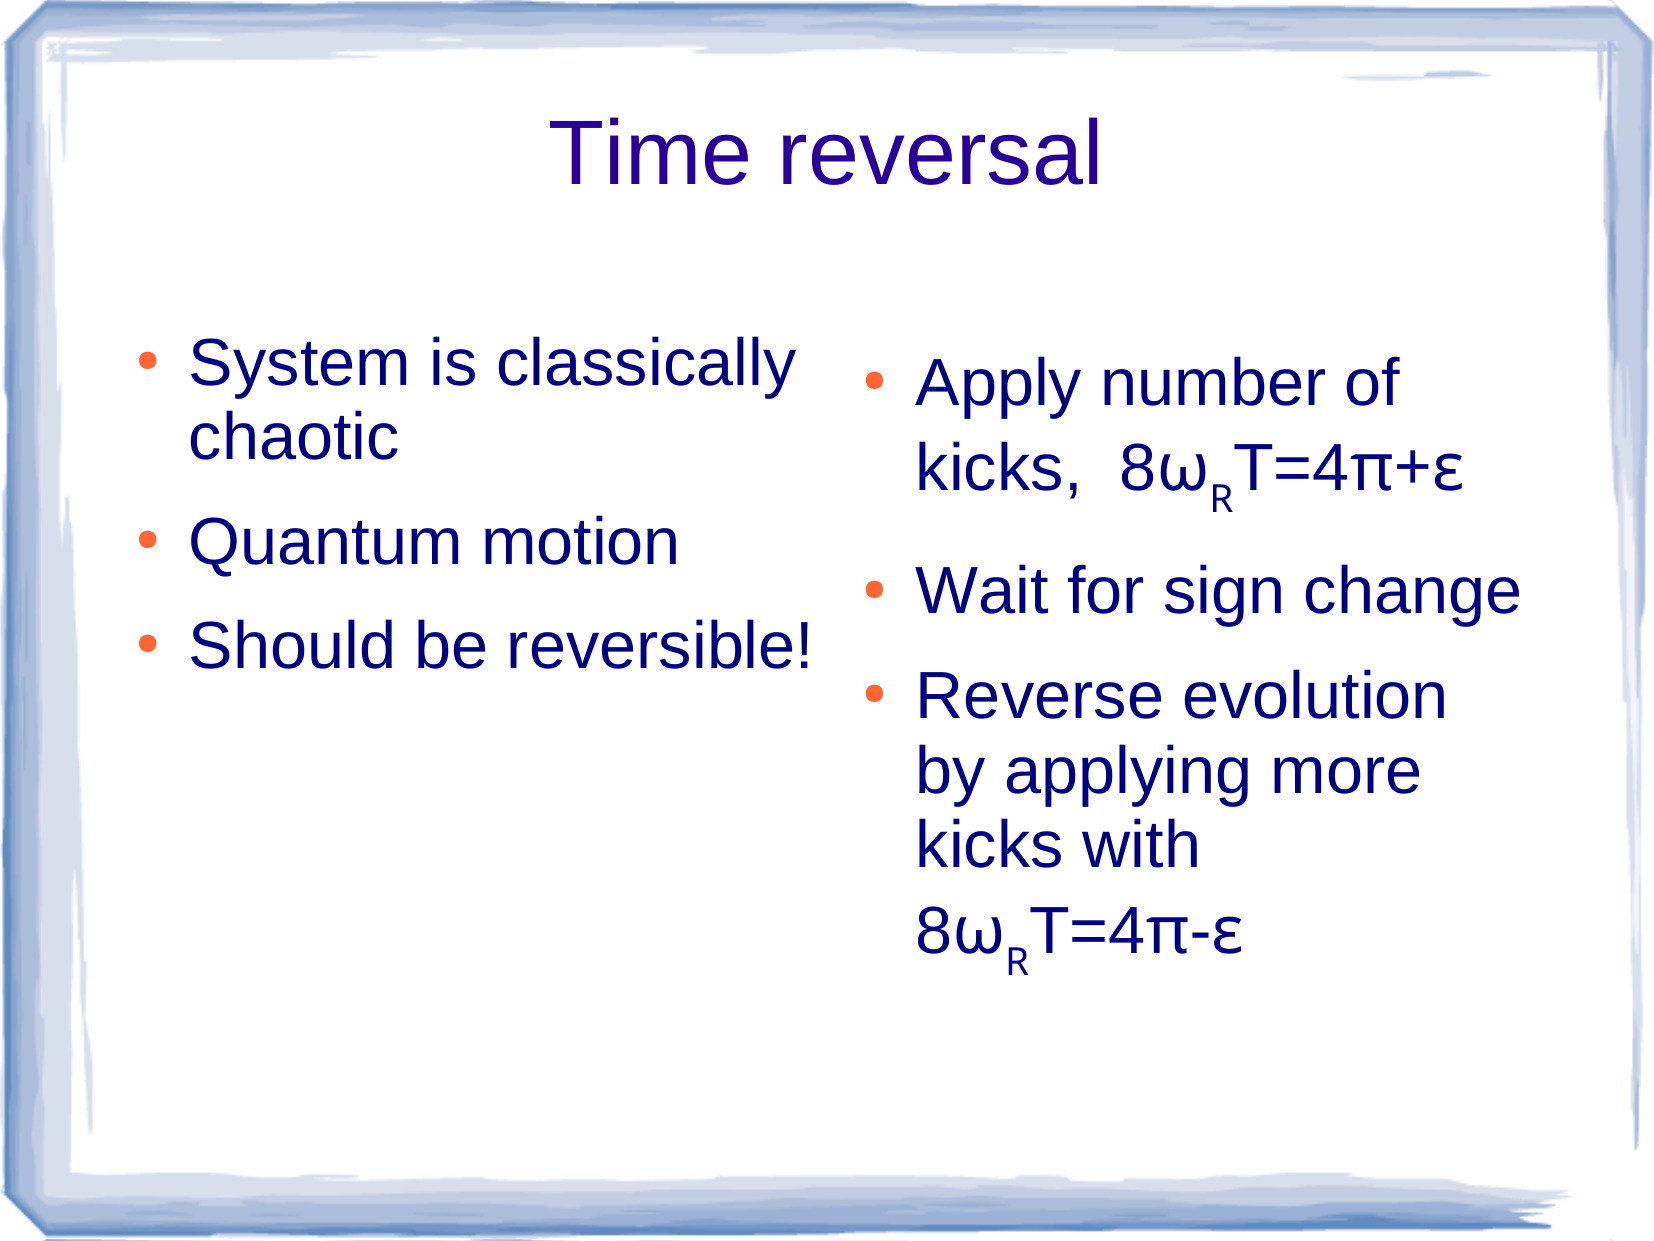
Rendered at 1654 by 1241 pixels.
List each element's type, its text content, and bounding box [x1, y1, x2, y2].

list System is classically chaotic Quantum motion Should be reversible! [118, 324, 827, 1144]
list Apply number of kicks, 8ωRT=4π+ε Wait for sign change Reverse evolution by applying more kicks with 8ωRT=4π-ε [844, 344, 1534, 1127]
picture [0, 0, 1654, 1241]
title Time reversal [82, 49, 1571, 257]
